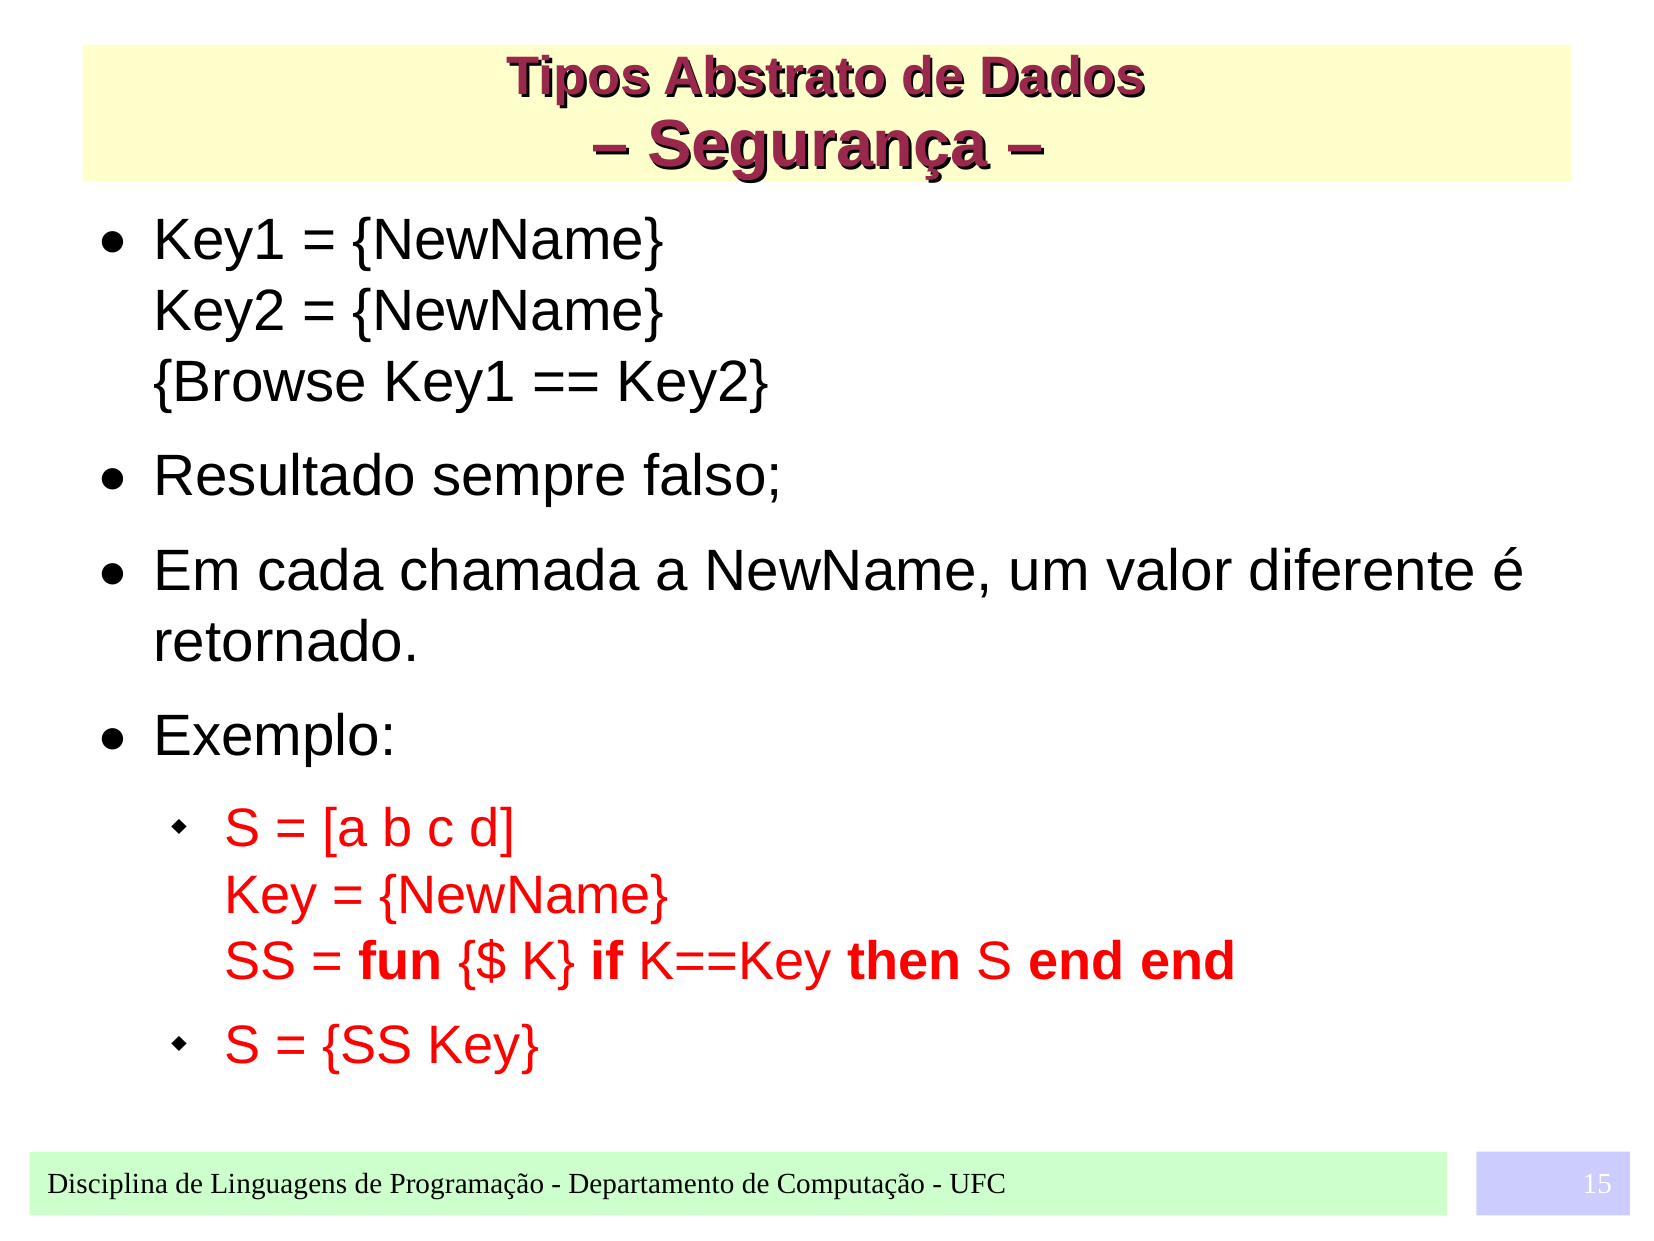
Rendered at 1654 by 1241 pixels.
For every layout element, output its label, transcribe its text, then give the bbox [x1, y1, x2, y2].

list Key1 = {NewName} Key2 = {NewName} {Browse Key1 == Key2} Resultado sempre falso; Em cada chamada a NewName, um valor diferente é retornado. Exemplo: S = [a b c d] Key = {NewName} SS = fun {$ K} if K==Key then S end end S = {SS Key} [82, 206, 1571, 1164]
title Tipos Abstrato de Dados – Segurança – [82, 44, 1571, 182]
